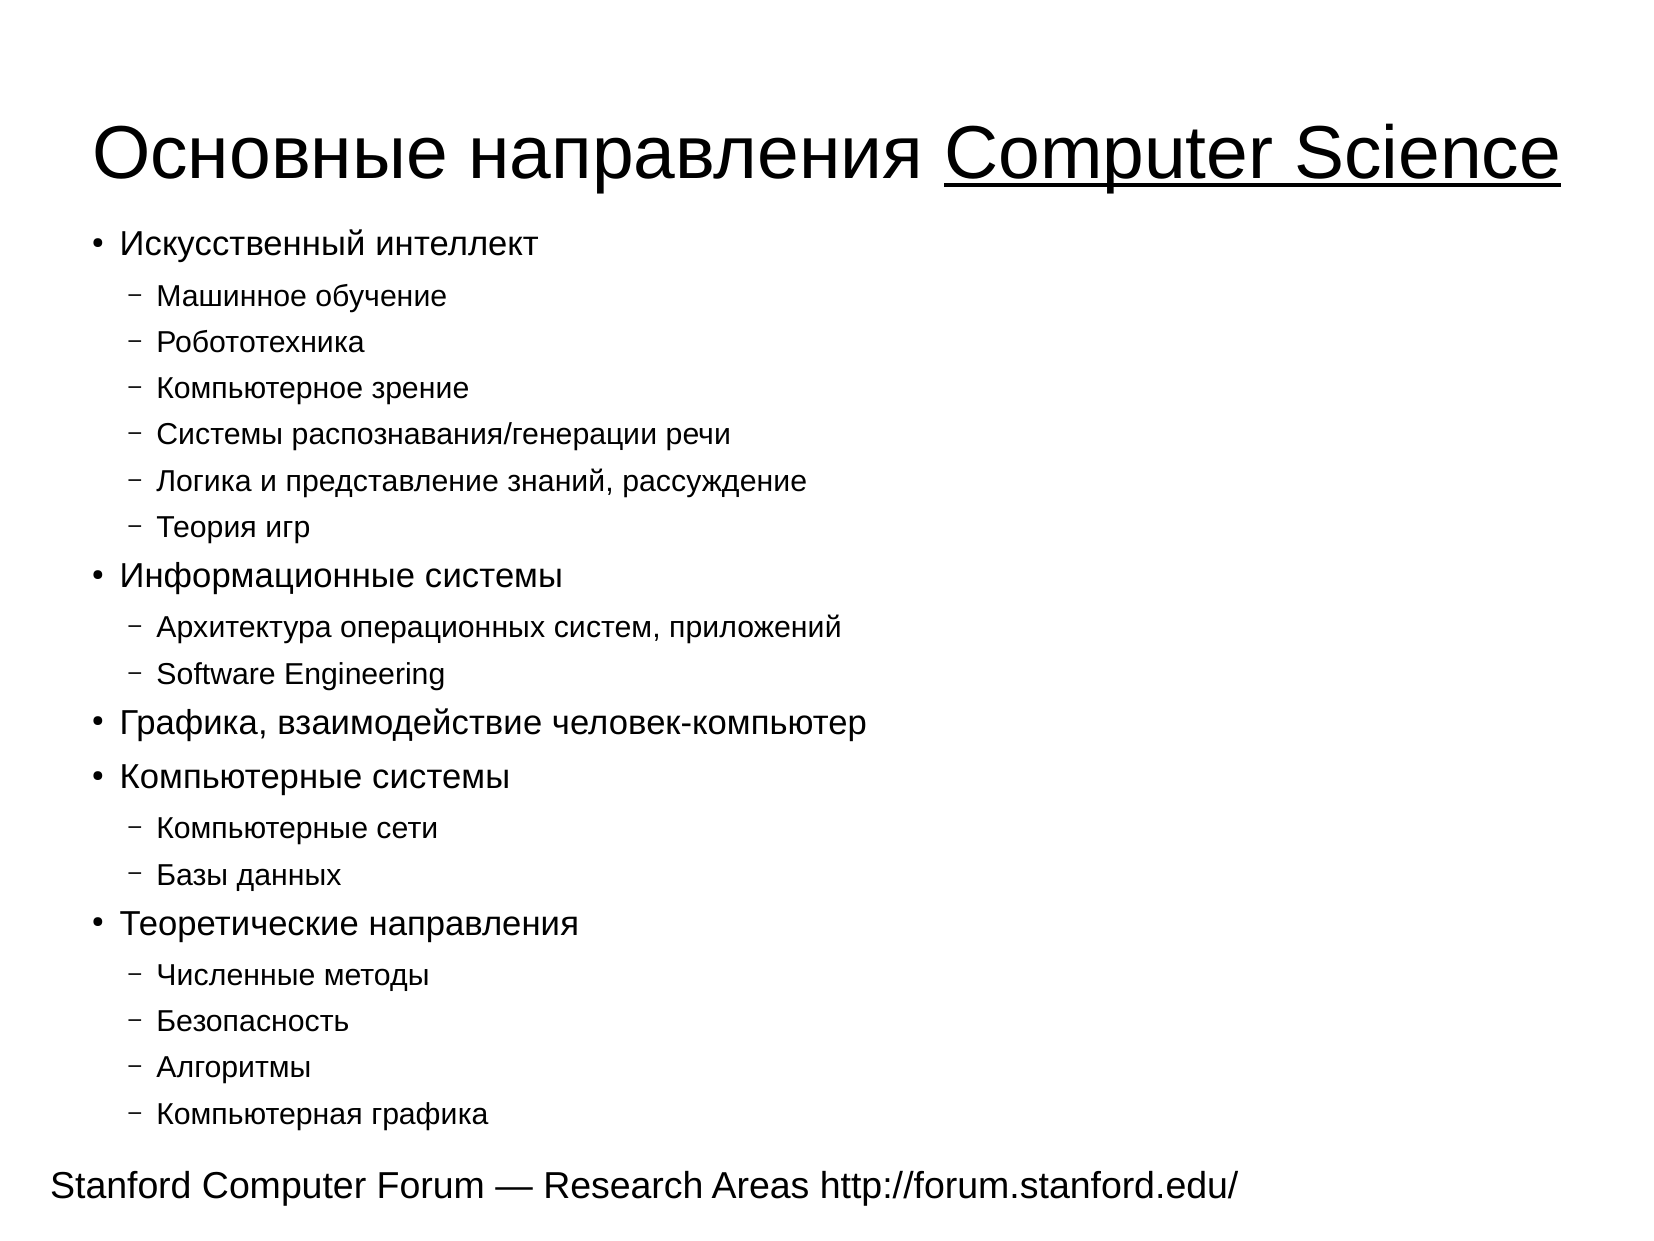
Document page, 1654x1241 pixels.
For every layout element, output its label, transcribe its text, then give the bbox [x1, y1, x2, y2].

text_box Stanford Computer Forum — Research Areas http://forum.stanford.edu/ [35, 1157, 1595, 1215]
list Искусственный интеллект Машинное обучение Робототехника Компьютерное зрение Системы распознавания/генерации речи Логика и представление знаний, рассуждение Теория игр Информационные системы Архитектура операционных систем, приложений Software Engineering Графика, взаимодействие человек-компьютер Компьютерные системы Компьютерные сети Базы данных Теоретические направления Численные методы Безопасность Алгоритмы Компьютерная графика [82, 224, 1571, 1134]
title Основные направления Computer Science [82, 49, 1571, 224]
